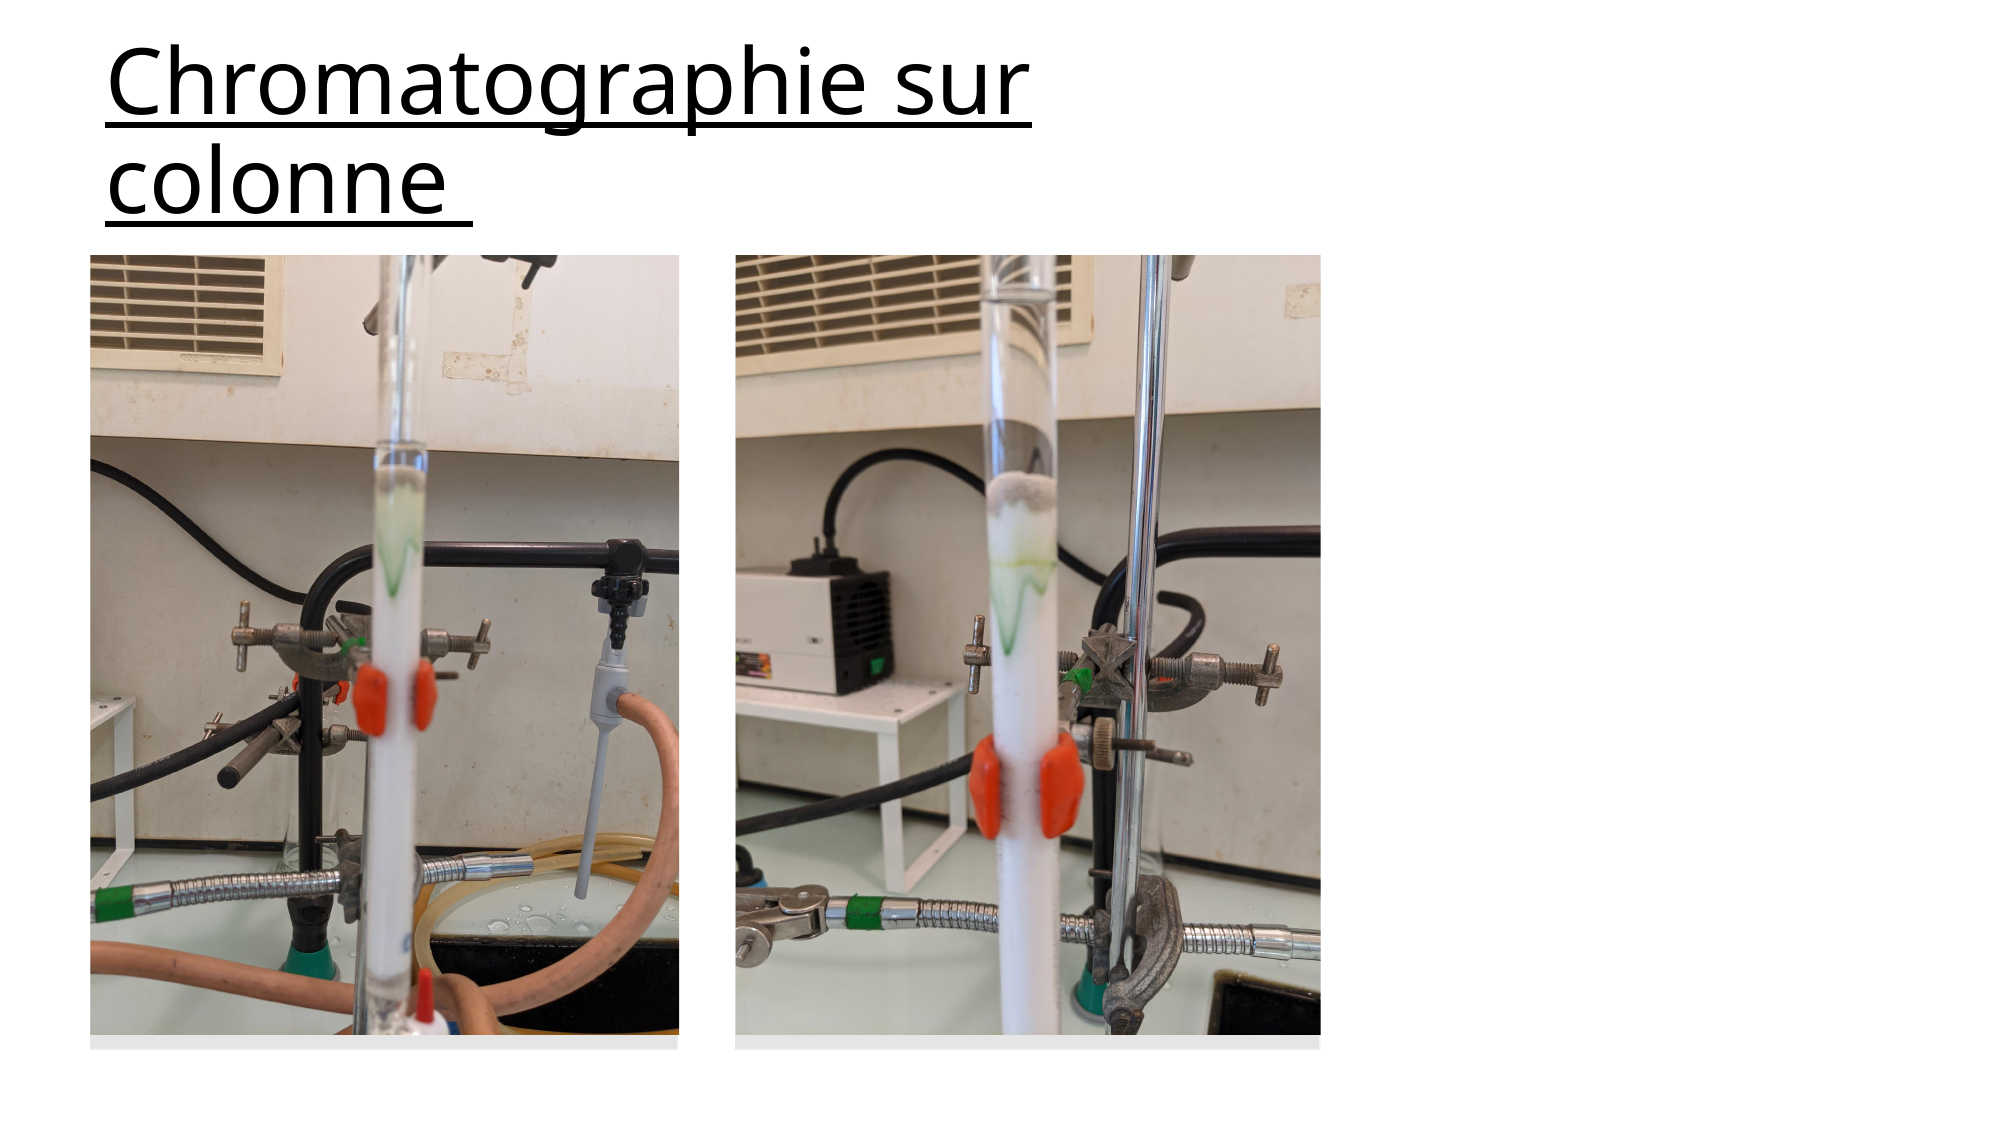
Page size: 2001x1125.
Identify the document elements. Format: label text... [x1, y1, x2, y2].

picture [735, 255, 1321, 1035]
title Chromatographie sur colonne [90, 75, 1250, 195]
picture [90, 255, 680, 1035]
